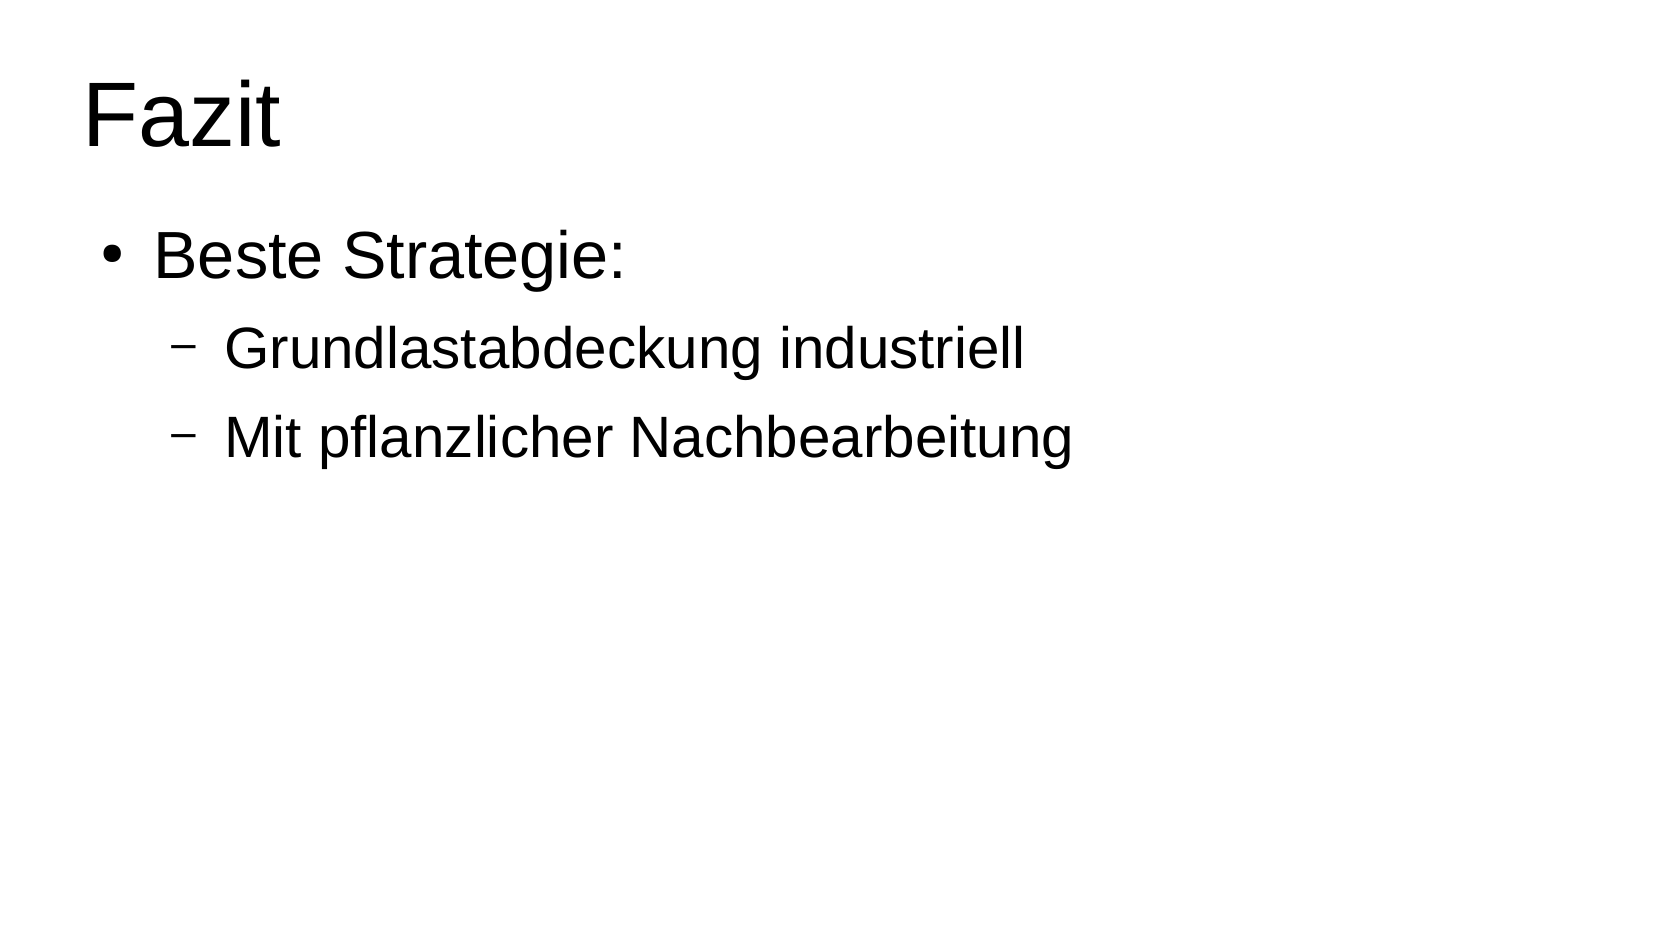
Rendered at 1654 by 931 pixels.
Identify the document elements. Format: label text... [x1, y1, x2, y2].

title Fazit [82, 37, 1571, 193]
list Beste Strategie: Grundlastabdeckung industriell Mit pflanzlicher Nachbearbeitung [82, 217, 1571, 758]
